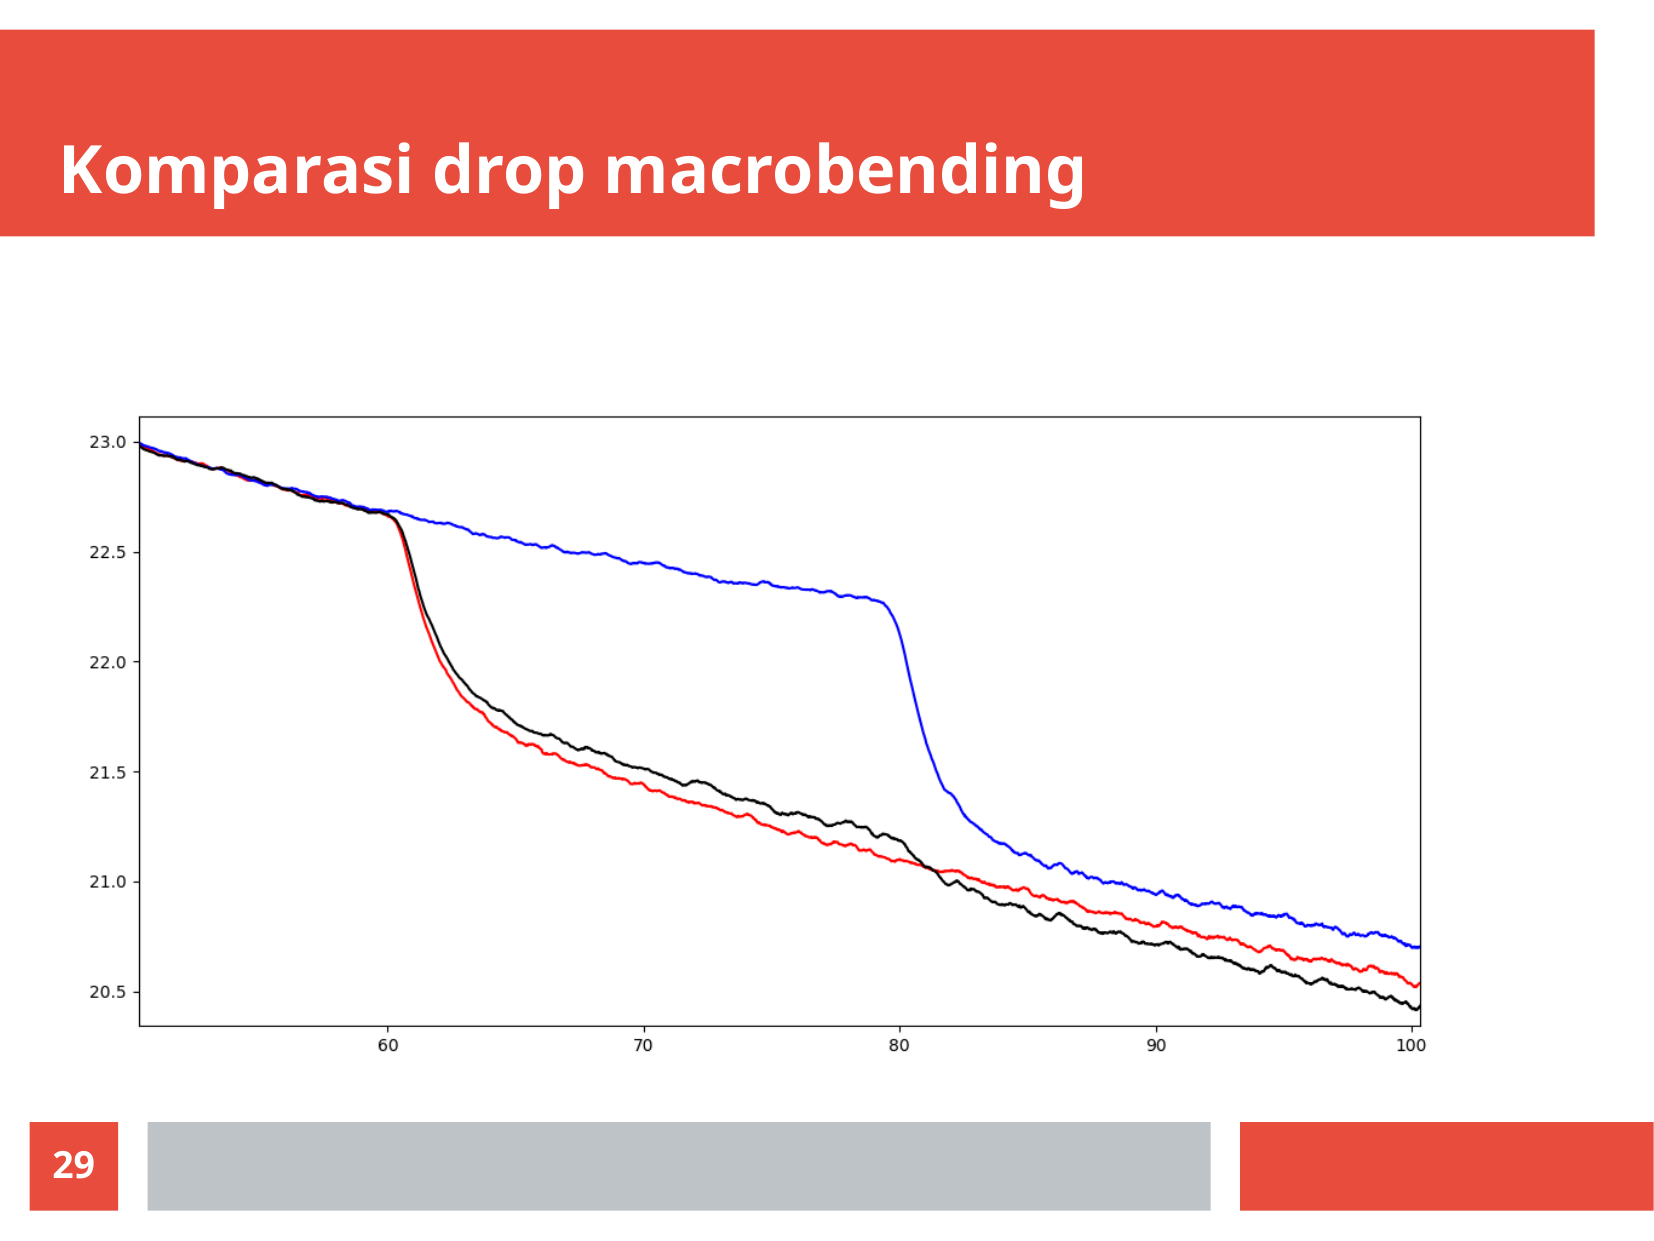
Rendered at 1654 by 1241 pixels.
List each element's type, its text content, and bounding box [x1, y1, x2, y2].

text_box [29, 1122, 119, 1211]
title Komparasi drop macrobending [59, 59, 1595, 207]
picture [0, 322, 1586, 1113]
